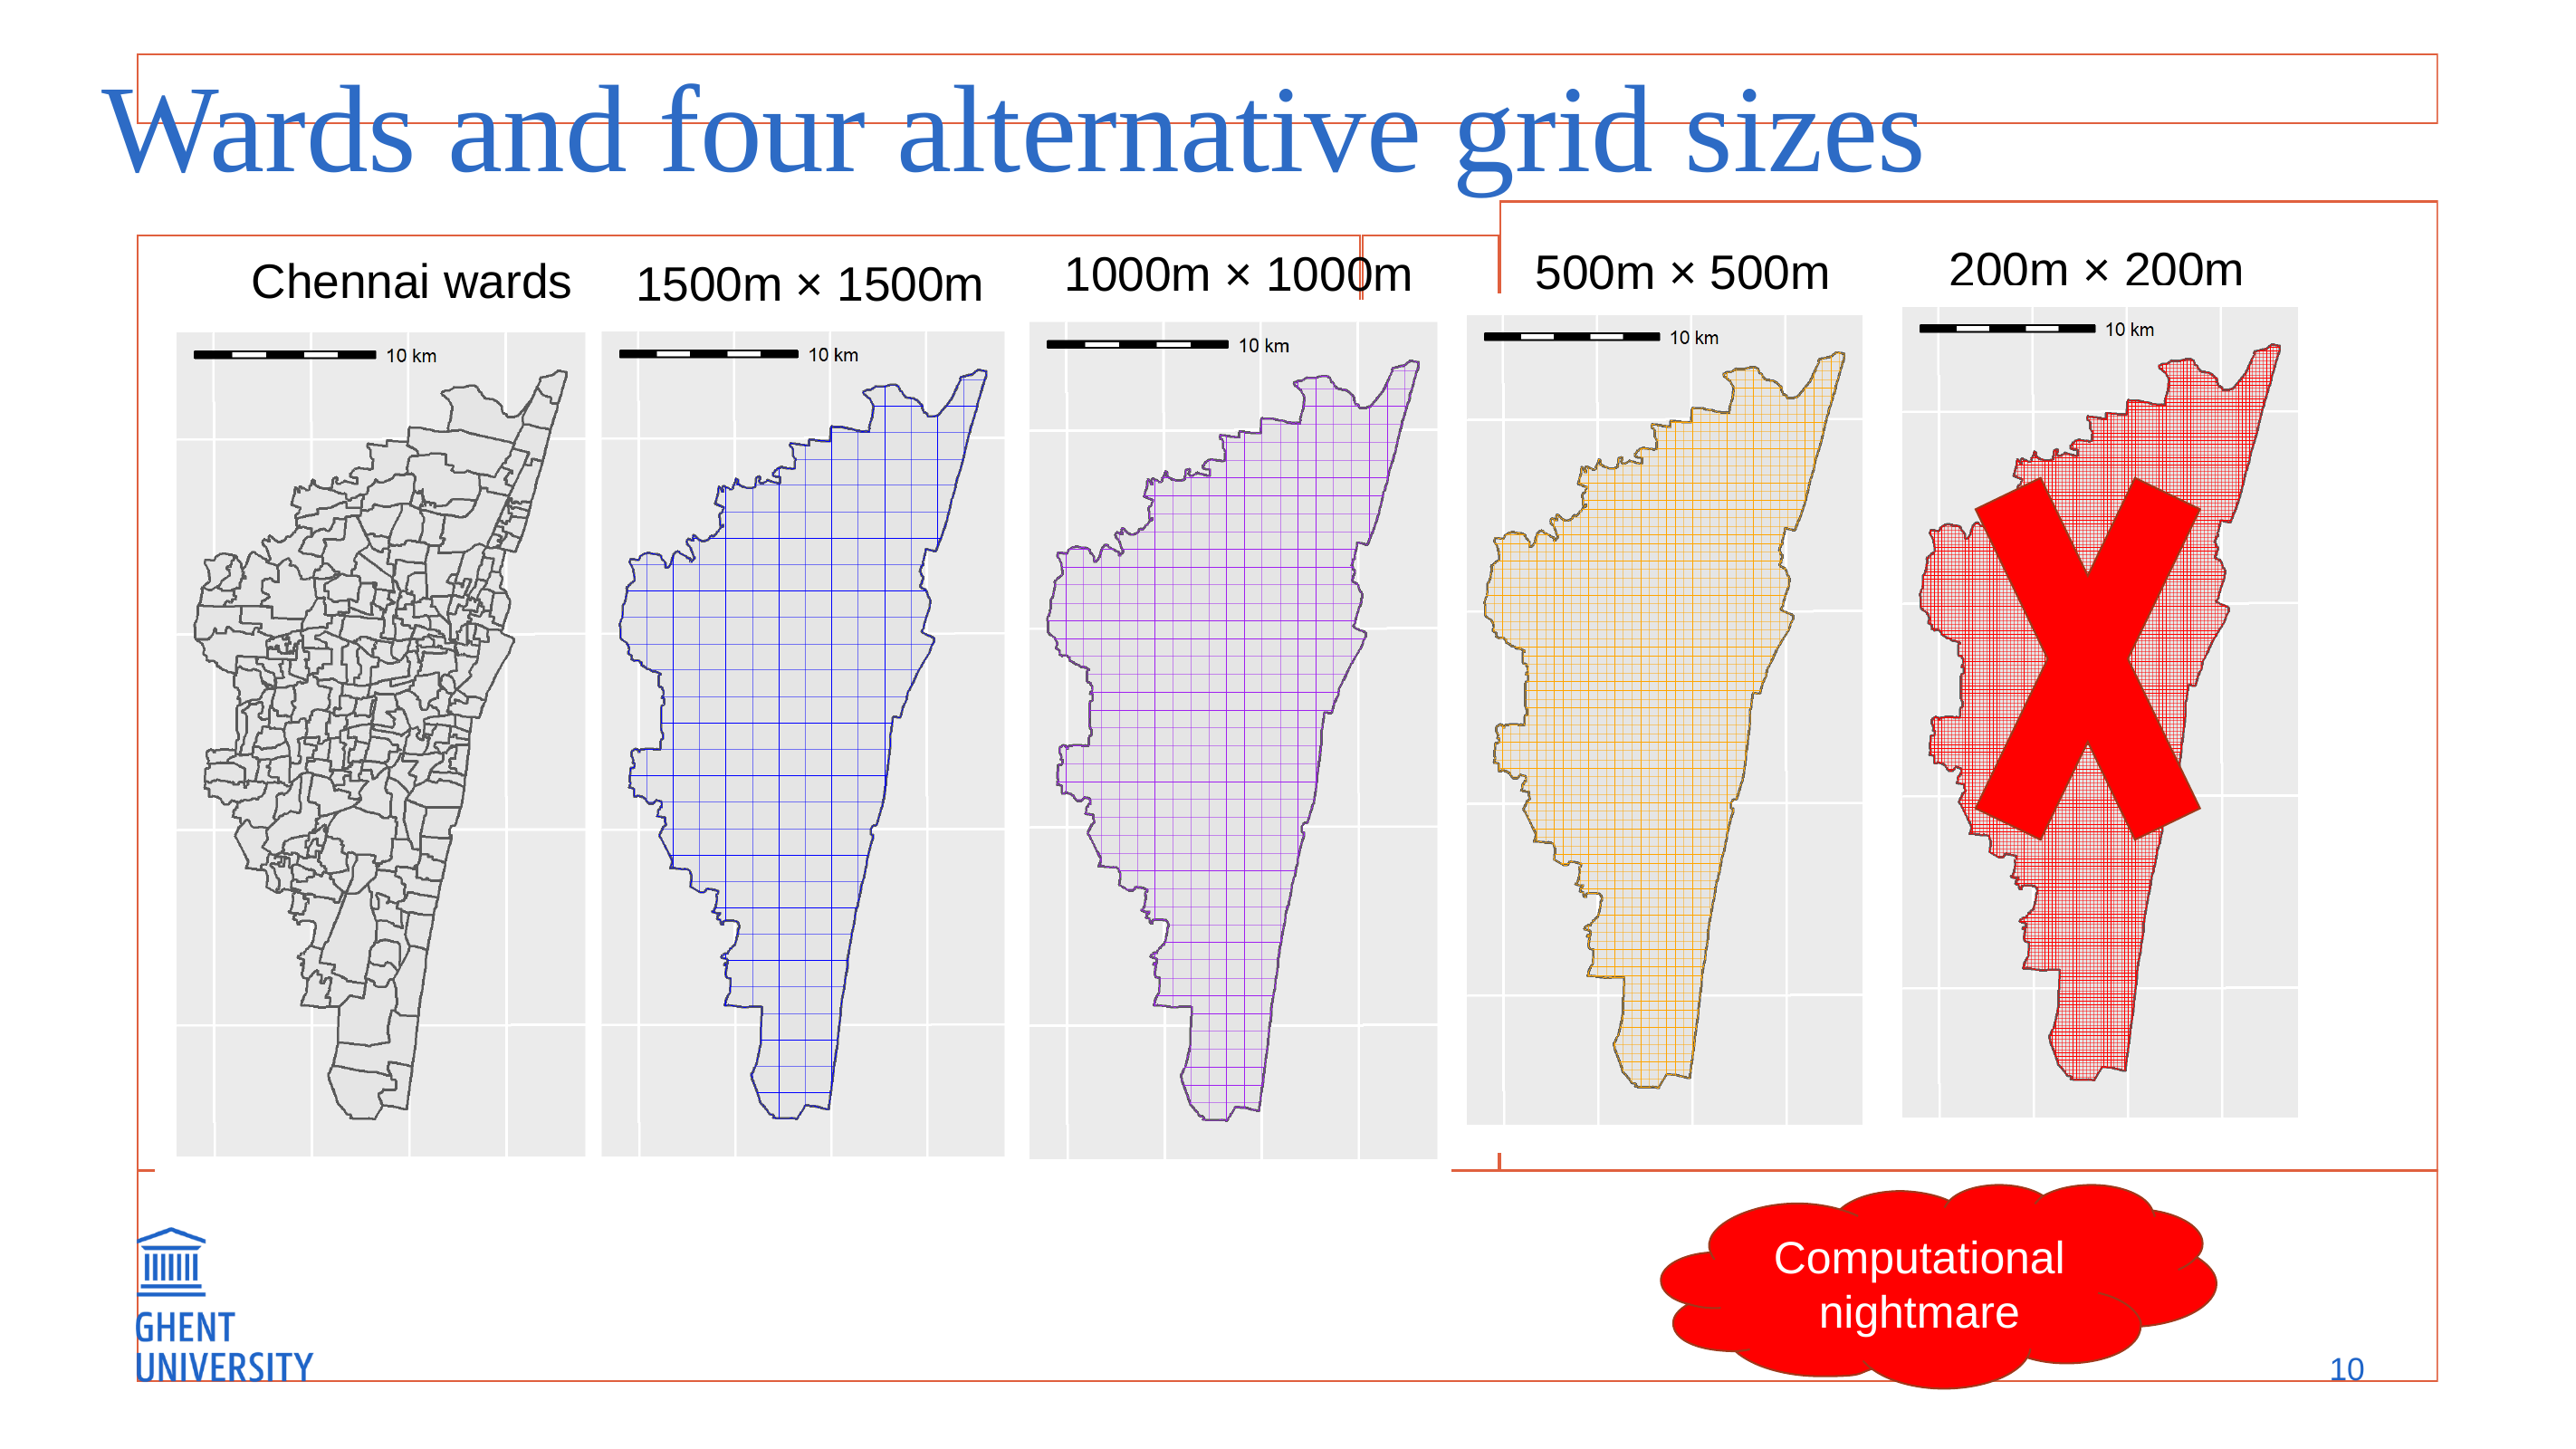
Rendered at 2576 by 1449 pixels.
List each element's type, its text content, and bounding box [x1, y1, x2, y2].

text_box Wards and four alternative grid sizes [88, 40, 2385, 206]
text_box 1500m × 1500m [635, 245, 1006, 310]
text_box 5 [2315, 1329, 2453, 1407]
text_box Computational nightmare [1661, 1185, 2217, 1389]
picture [155, 293, 1876, 1188]
text_box [1975, 477, 2200, 840]
text_box 200m × 200m [1934, 231, 2260, 285]
text_box 1000m × 1000m [1017, 236, 1461, 300]
text_box Chennai wards [190, 243, 635, 317]
text_box 500m × 500m [1520, 235, 1845, 290]
picture [1882, 285, 2312, 1146]
